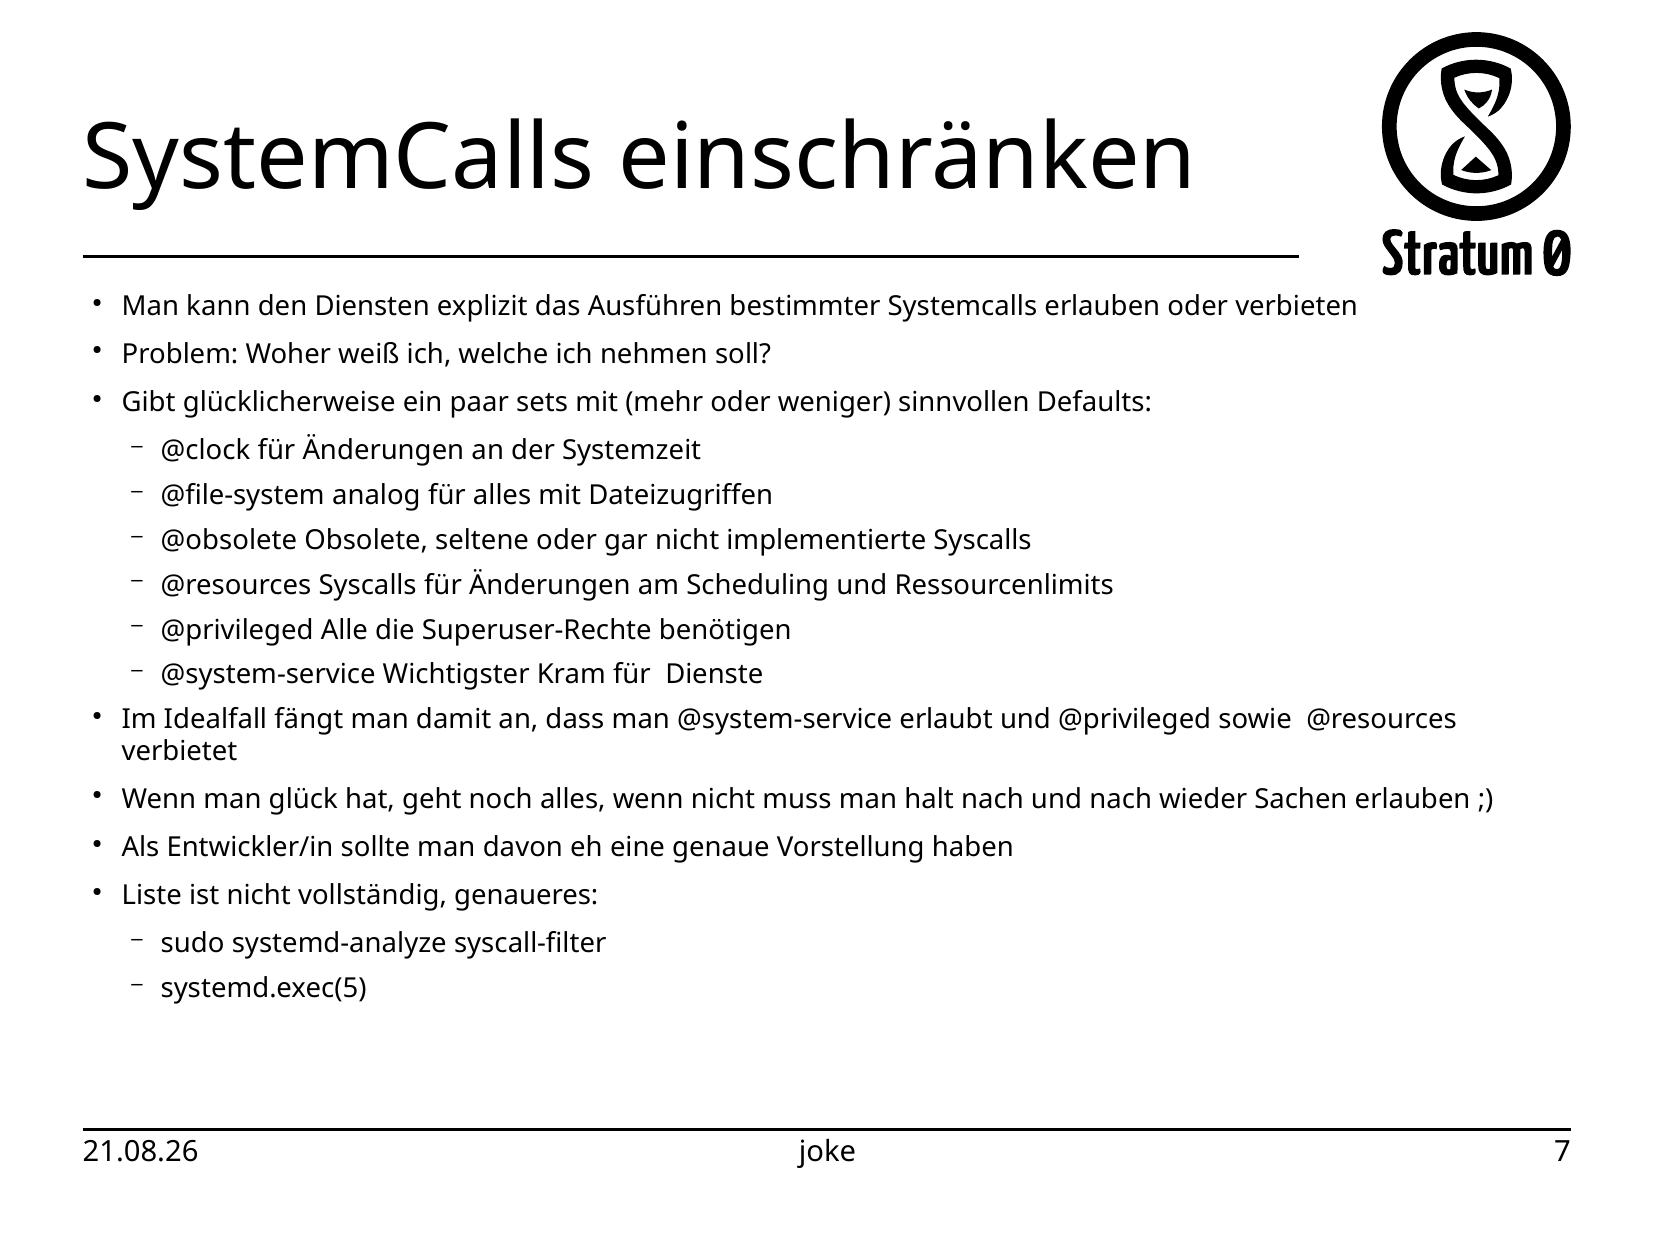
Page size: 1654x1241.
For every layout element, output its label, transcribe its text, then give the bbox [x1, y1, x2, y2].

title SystemCalls einschränken [82, 49, 1300, 257]
list Man kann den Diensten explizit das Ausführen bestimmter Systemcalls erlauben oder verbieten Problem: Woher weiß ich, welche ich nehmen soll? Gibt glücklicherweise ein paar sets mit (mehr oder weniger) sinnvollen Defaults: @clock für Änderungen an der Systemzeit @file-system analog für alles mit Dateizugriffen @obsolete Obsolete, seltene oder gar nicht implementierte Syscalls @resources Syscalls für Änderungen am Scheduling und Ressourcenlimits @privileged Alle die Superuser-Rechte benötigen @system-service Wichtigster Kram für Dienste Im Idealfall fängt man damit an, dass man @system-service erlaubt und @privileged sowie @resources verbietet Wenn man glück hat, geht noch alles, wenn nicht muss man halt nach und nach wieder Sachen erlauben ;) Als Entwickler/in sollte man davon eh eine genaue Vorstellung haben Liste ist nicht vollständig, genaueres: sudo systemd-analyze syscall-filter systemd.exec(5) [82, 290, 1538, 1010]
